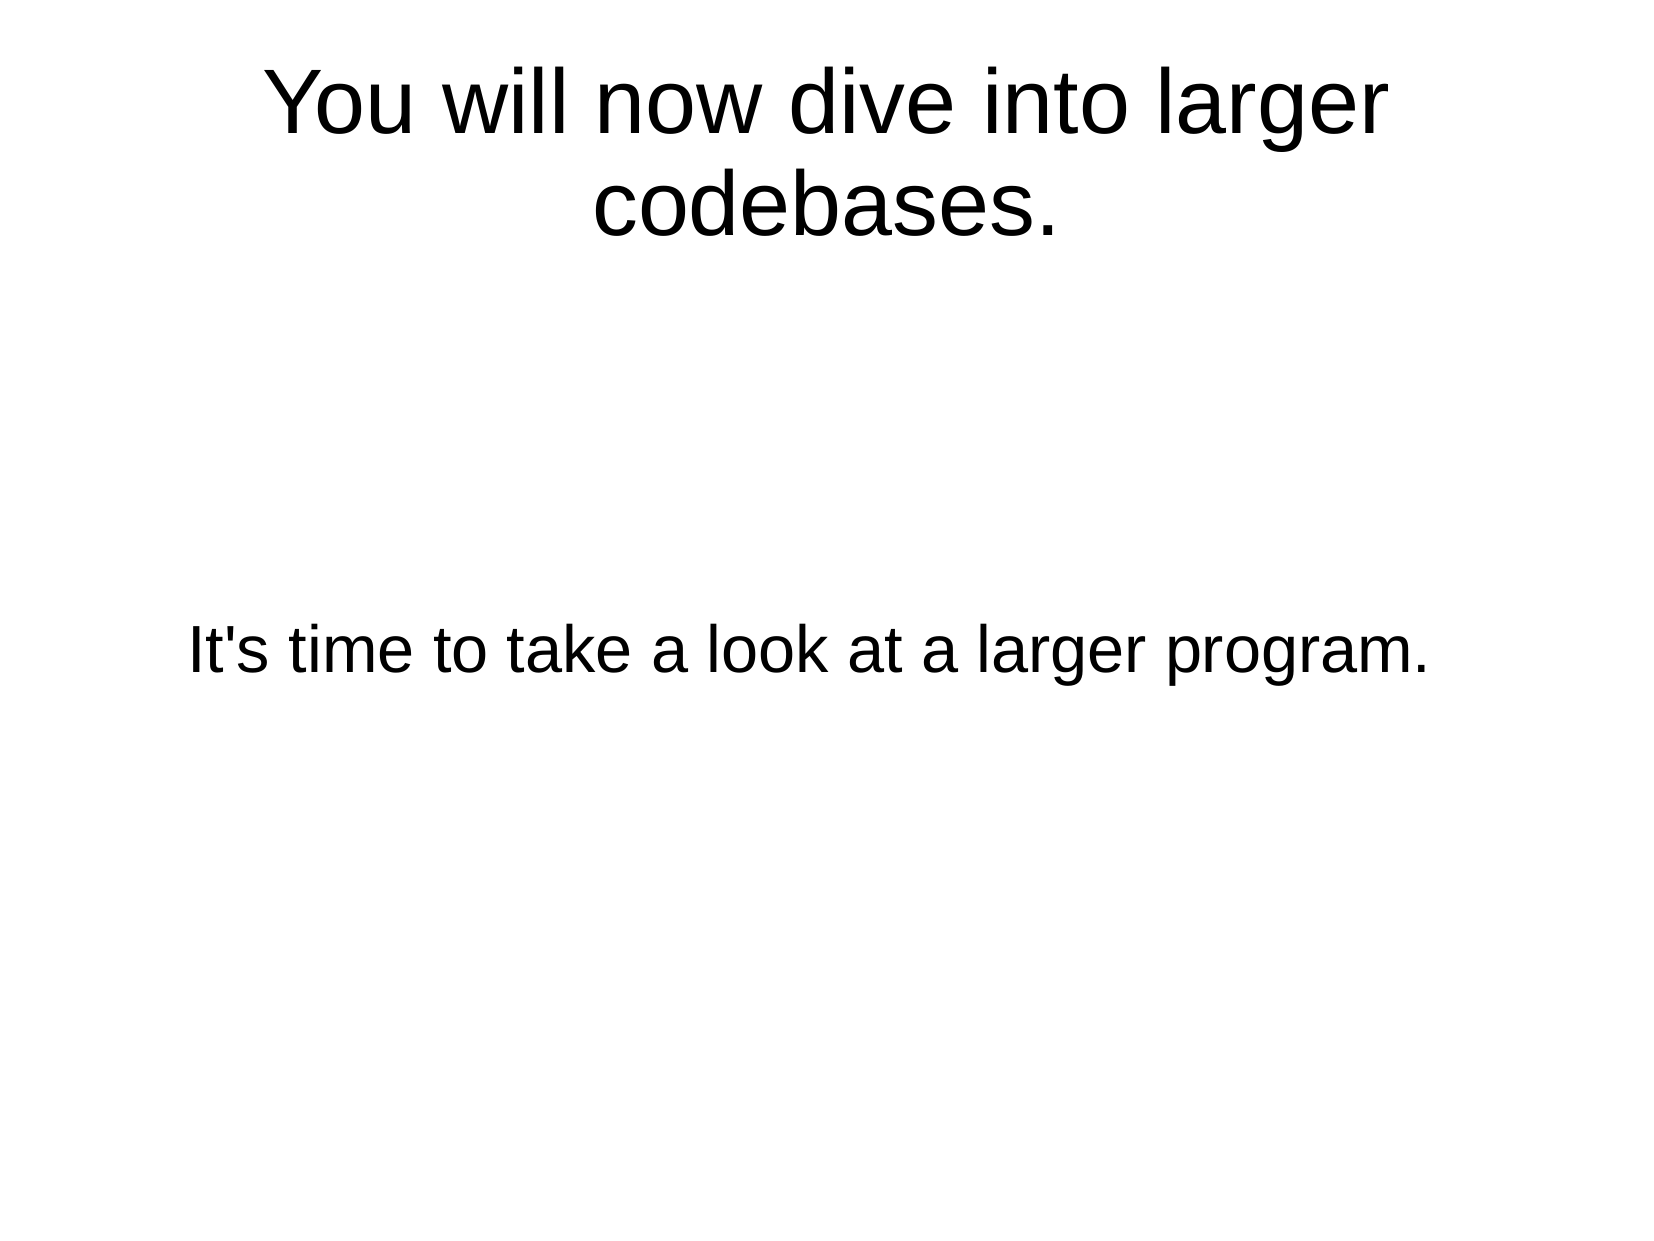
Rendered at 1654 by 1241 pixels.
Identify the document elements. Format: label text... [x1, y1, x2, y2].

subtitle It's time to take a look at a larger program. [82, 290, 1538, 1010]
title You will now dive into larger codebases. [82, 49, 1571, 257]
